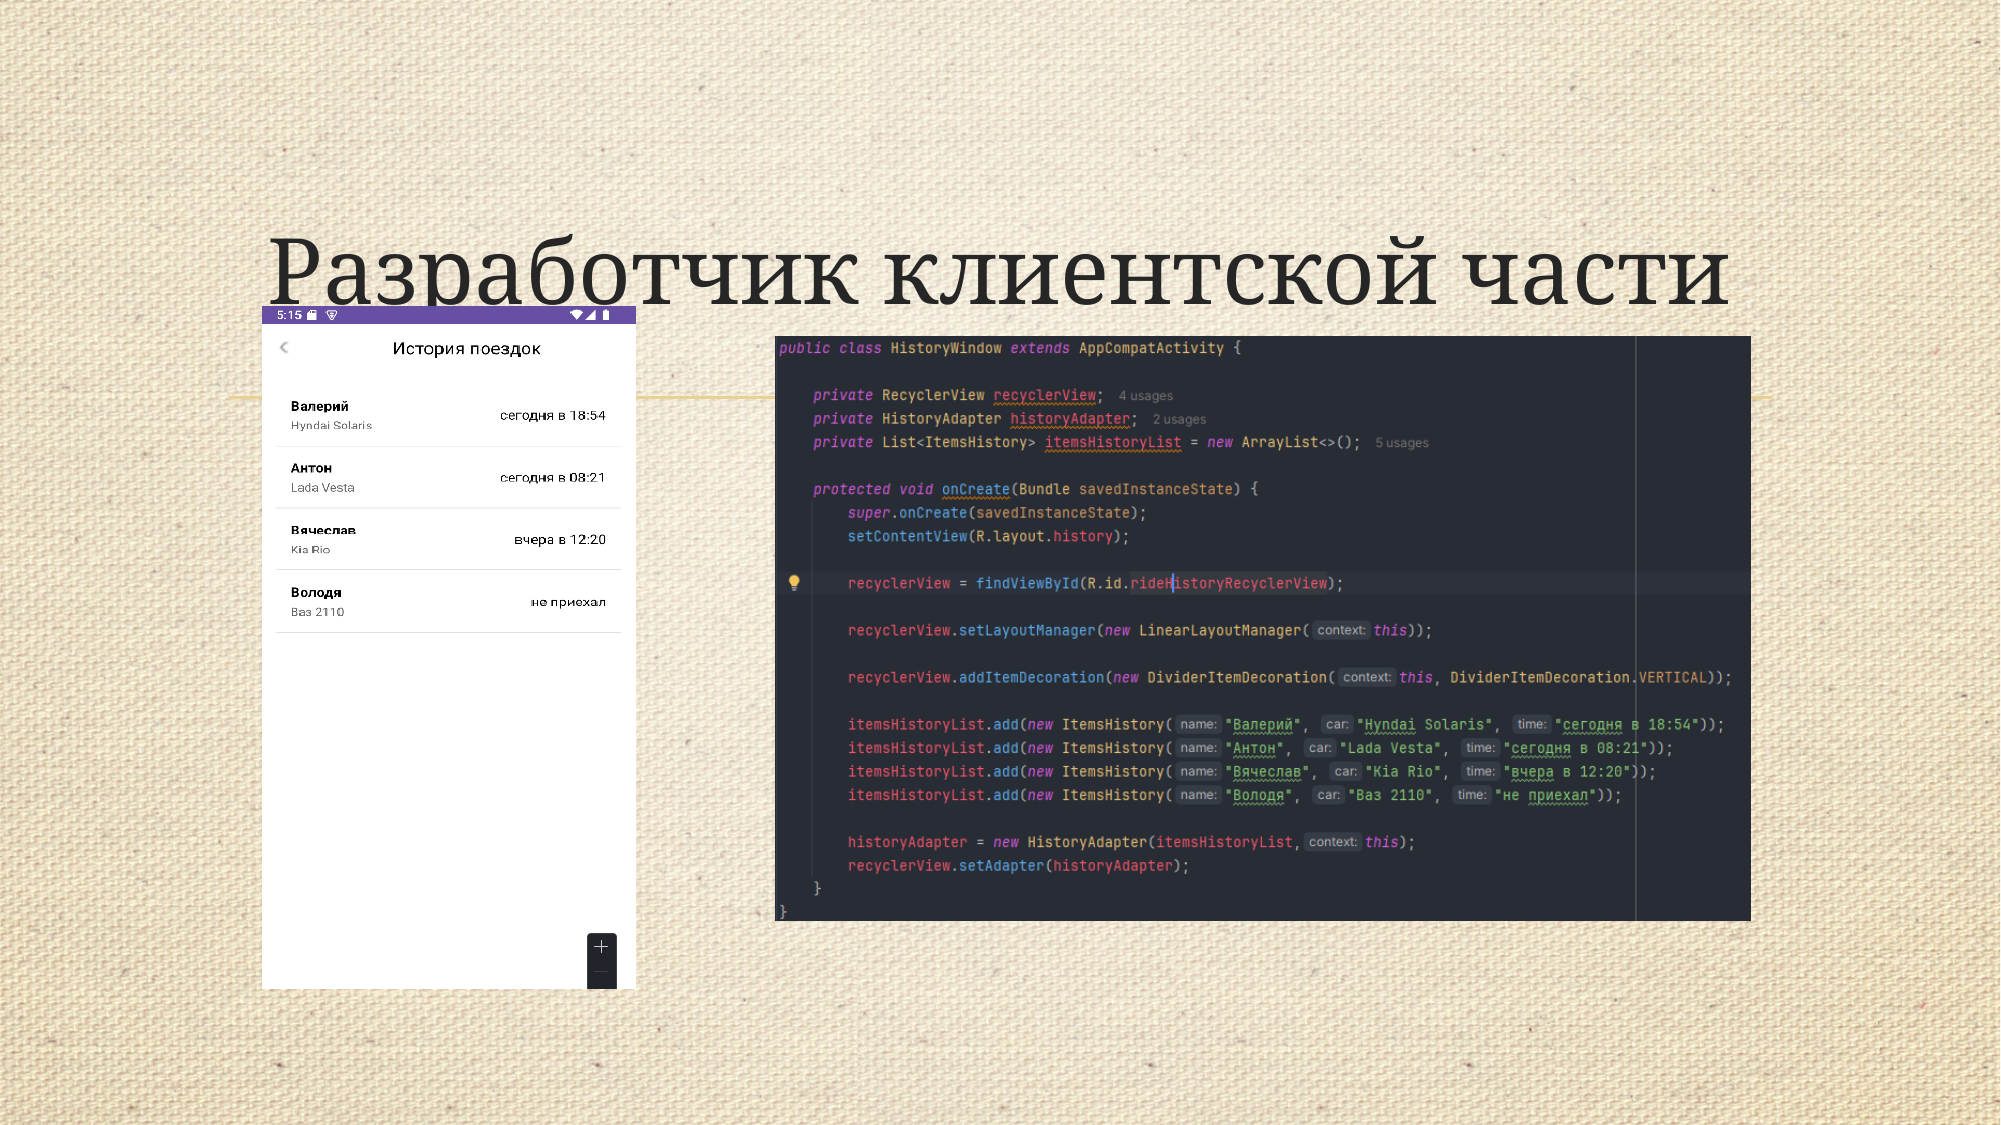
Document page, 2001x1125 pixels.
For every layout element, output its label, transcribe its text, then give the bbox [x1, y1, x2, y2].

picture [262, 306, 636, 989]
title Разработчик клиентской части [212, 161, 1788, 376]
picture [775, 336, 1751, 922]
